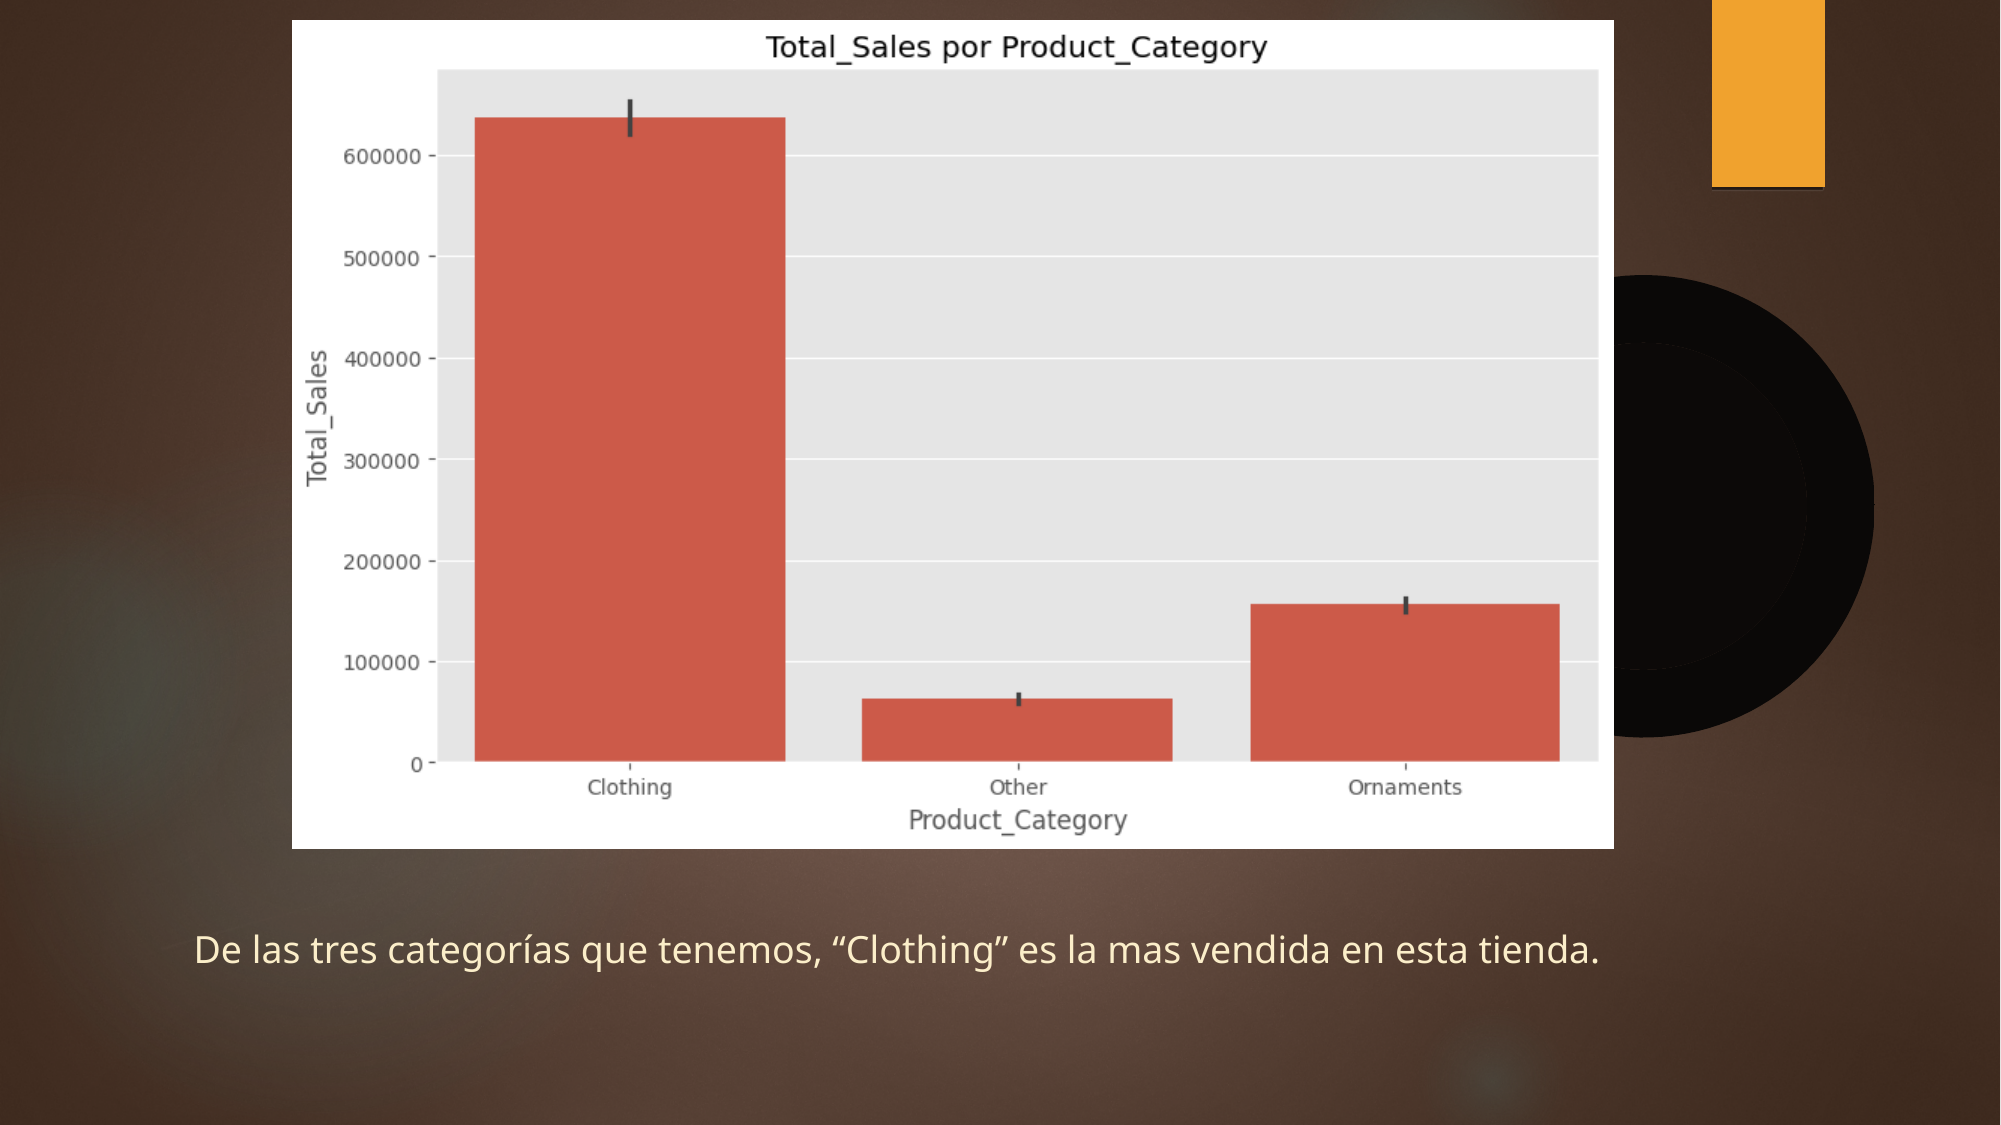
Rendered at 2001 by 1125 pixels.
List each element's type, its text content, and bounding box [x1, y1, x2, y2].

title De las tres categorías que tenemos, “Clothing” es la mas vendida en esta tienda. [178, 918, 1728, 989]
picture [292, 20, 1614, 849]
